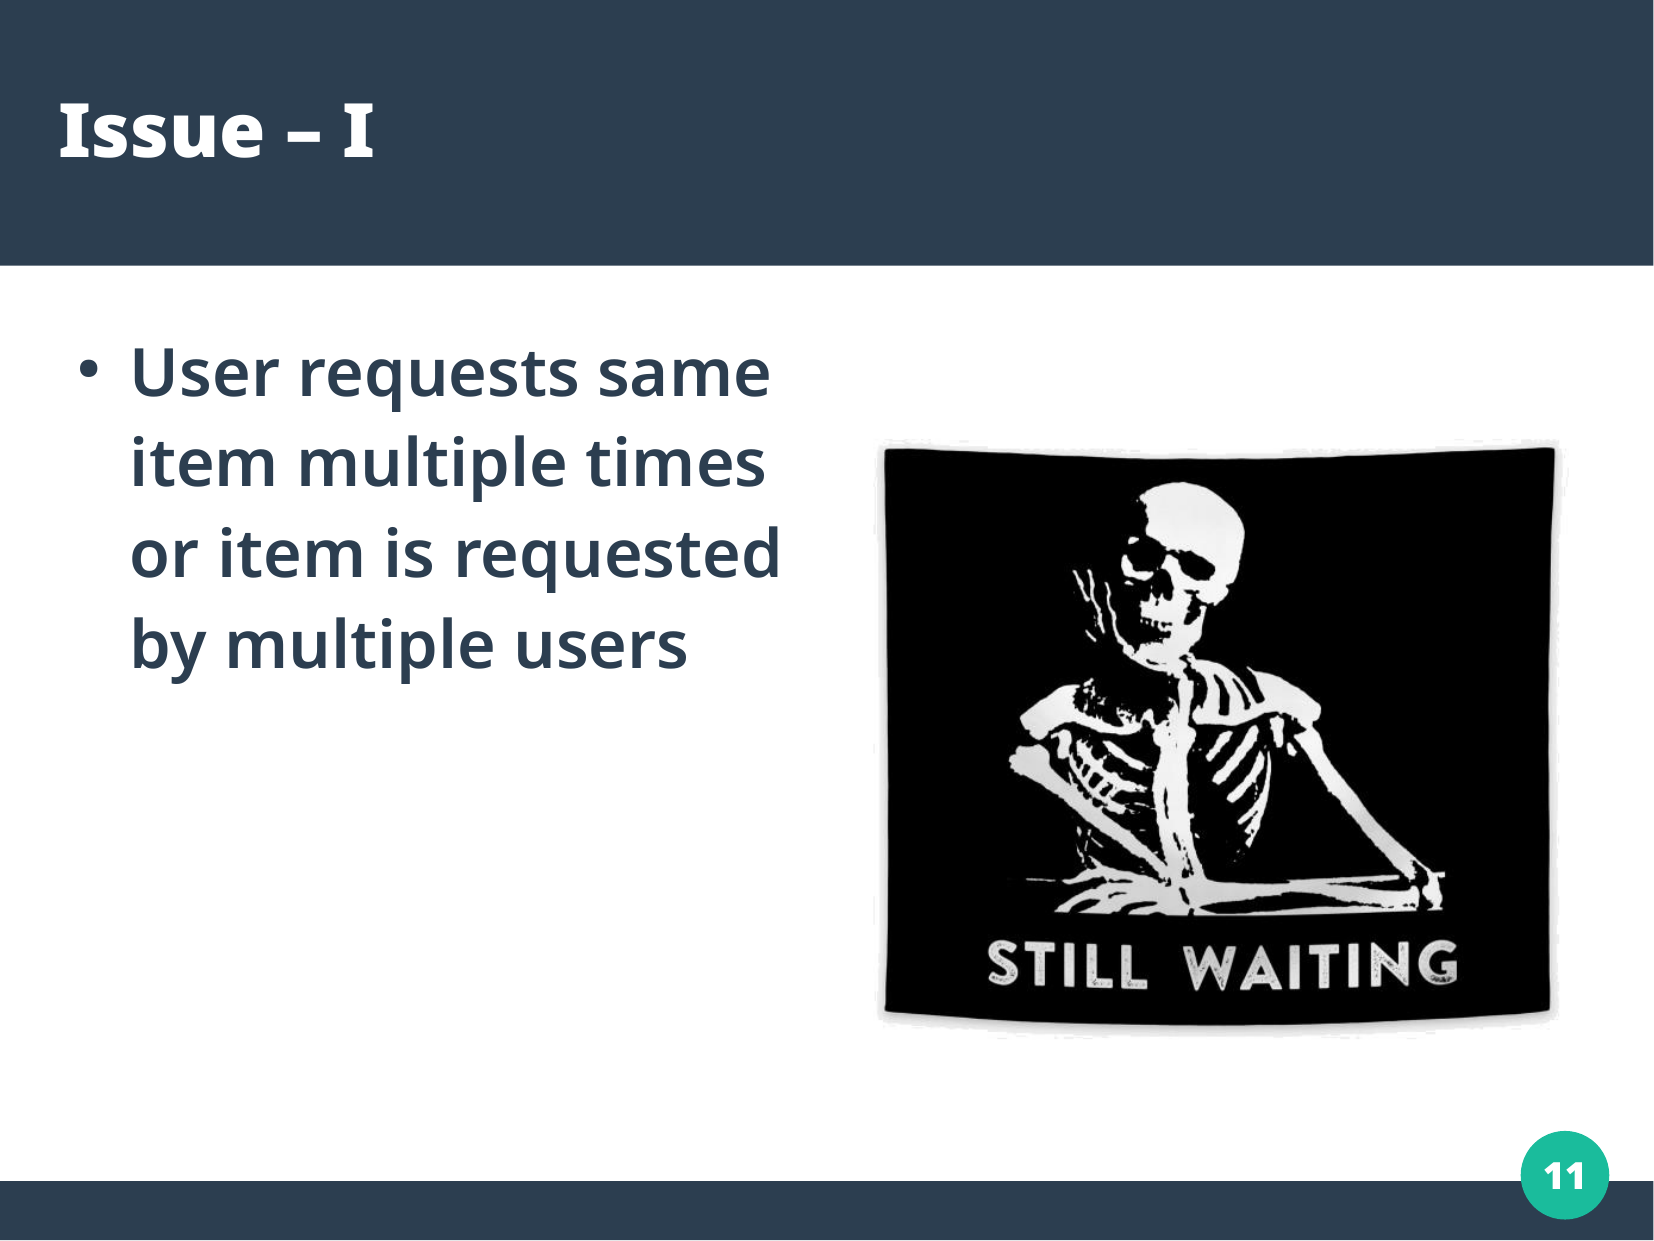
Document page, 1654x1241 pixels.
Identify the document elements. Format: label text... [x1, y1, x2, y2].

picture [845, 363, 1595, 1113]
list User requests same item multiple times or item is requested by multiple users [59, 324, 809, 1152]
title Issue – I [59, 49, 1595, 207]
